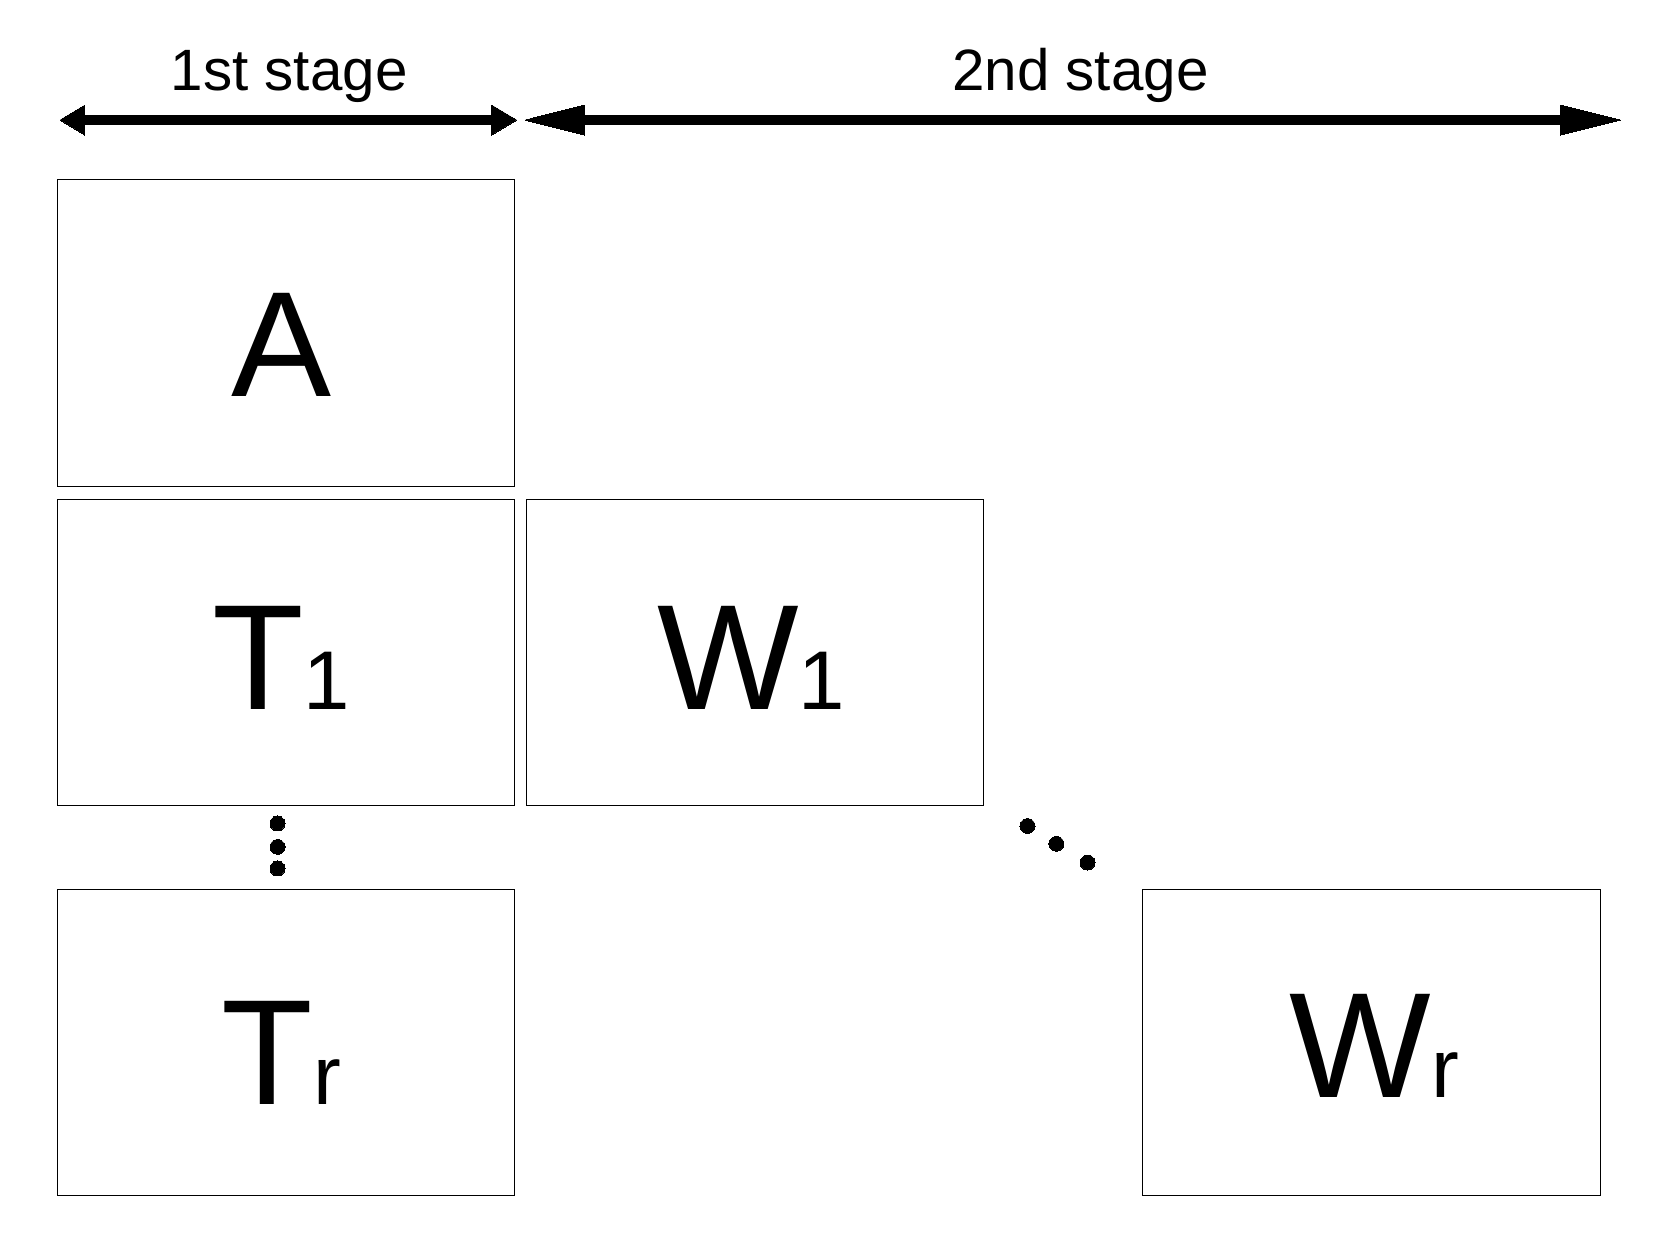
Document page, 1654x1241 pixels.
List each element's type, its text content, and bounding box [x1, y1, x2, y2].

text_box 2nd stage [914, 30, 1248, 136]
text_box W1 [636, 566, 866, 752]
text_box [270, 815, 286, 831]
text_box T1 [167, 566, 396, 752]
text_box Wr [1260, 954, 1489, 1141]
text_box [1248, 105, 1621, 136]
text_box [270, 839, 286, 855]
text_box [1048, 836, 1064, 852]
text_box [456, 105, 517, 136]
text_box [1019, 818, 1036, 834]
text_box [1080, 855, 1096, 871]
text_box 1st stage [122, 30, 456, 136]
text_box A [167, 253, 396, 439]
text_box [270, 860, 286, 876]
text_box [525, 105, 914, 136]
text_box [60, 105, 122, 136]
text_box Tr [167, 961, 396, 1148]
